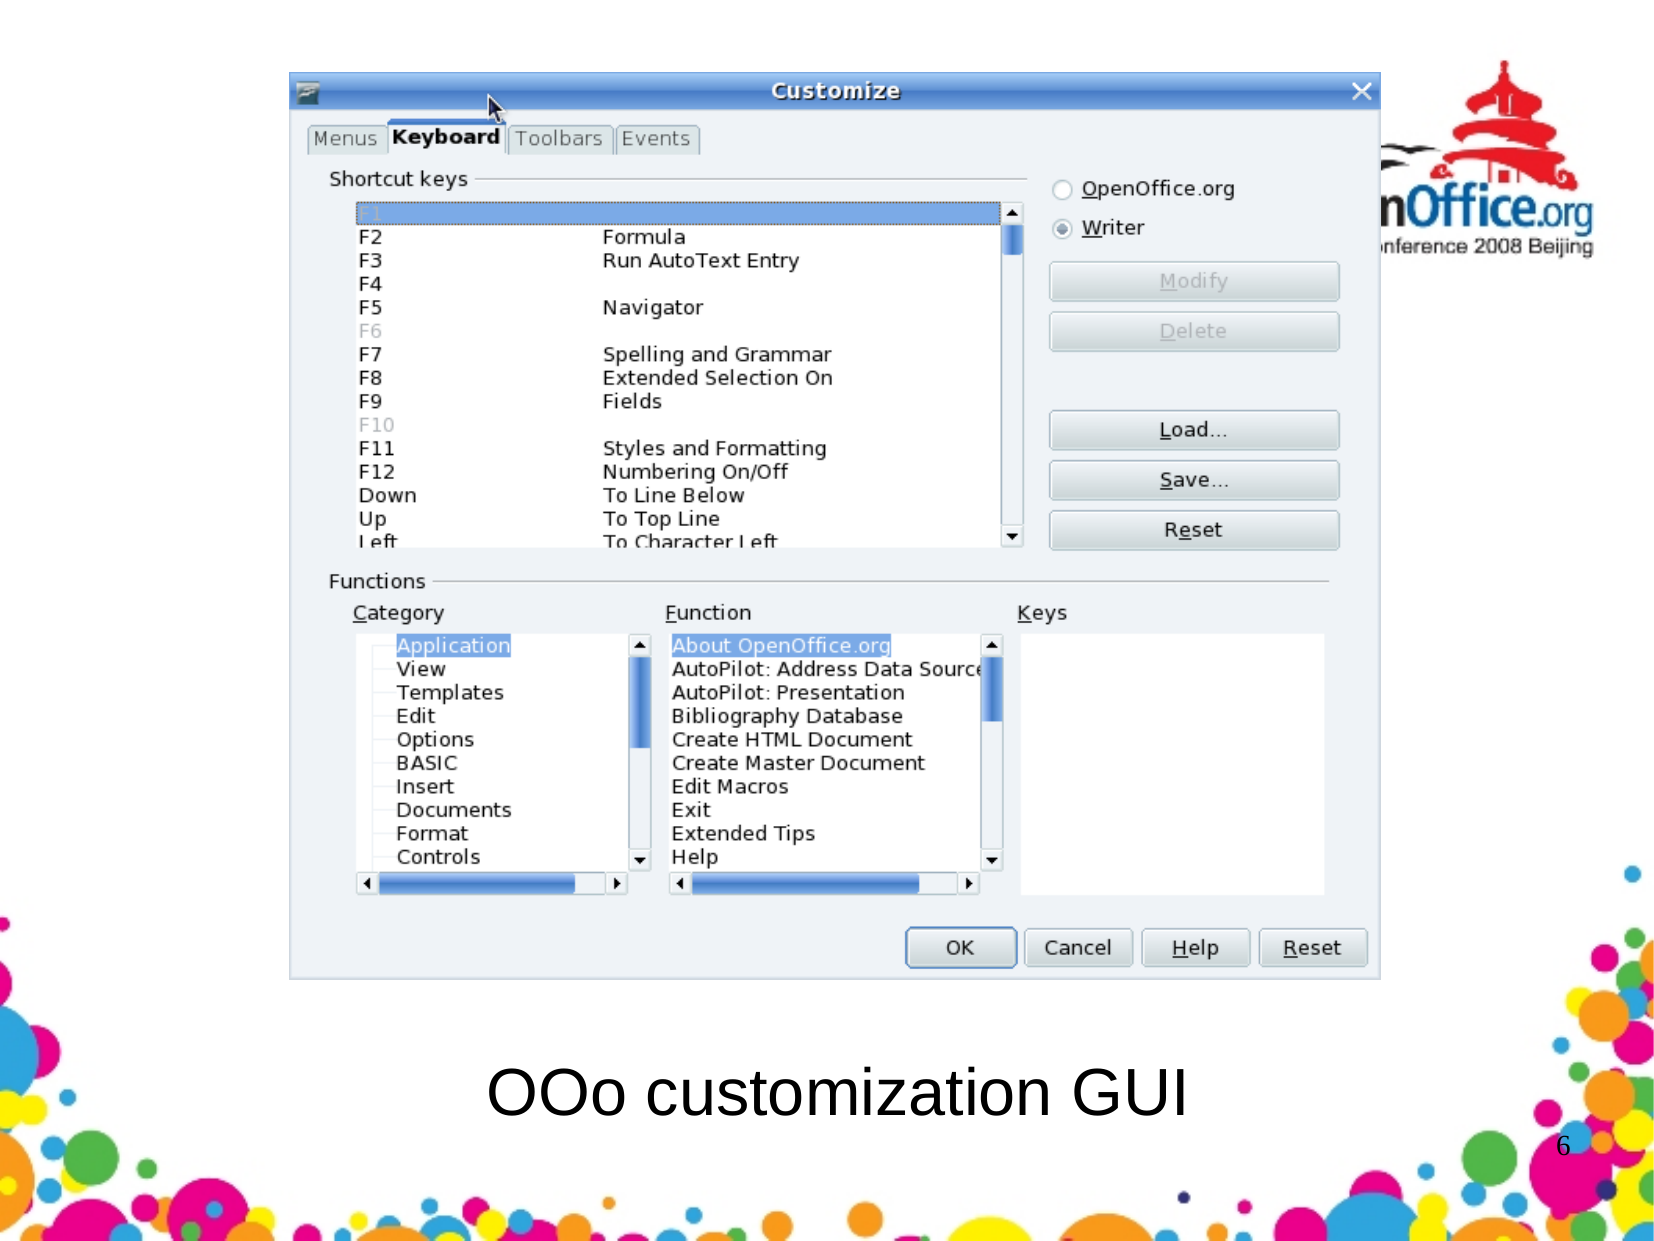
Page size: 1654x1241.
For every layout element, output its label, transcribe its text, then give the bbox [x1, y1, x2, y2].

picture [0, 0, 1654, 1241]
title OOo customization GUI [82, 988, 1571, 1196]
